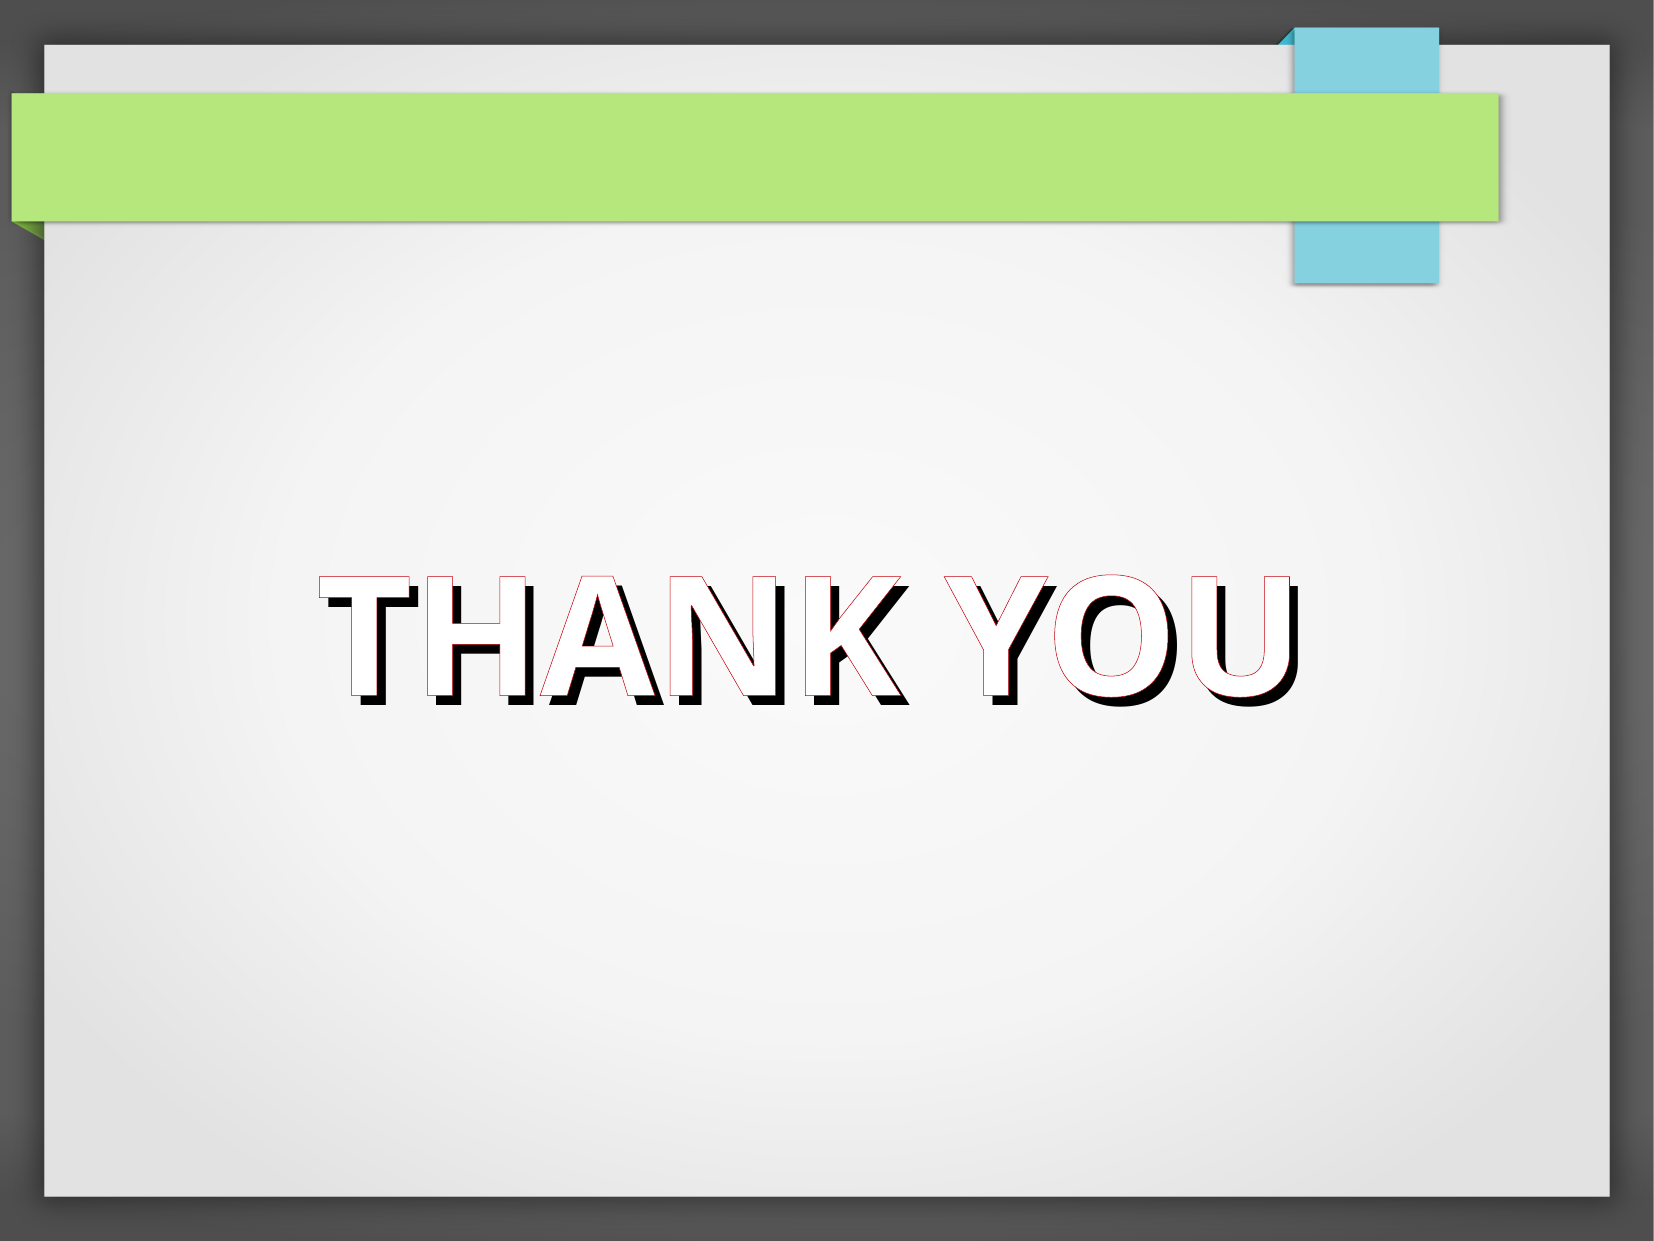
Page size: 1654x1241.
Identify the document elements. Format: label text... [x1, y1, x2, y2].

text_box THANK YOU [180, 510, 1441, 761]
picture [0, 0, 1654, 1241]
